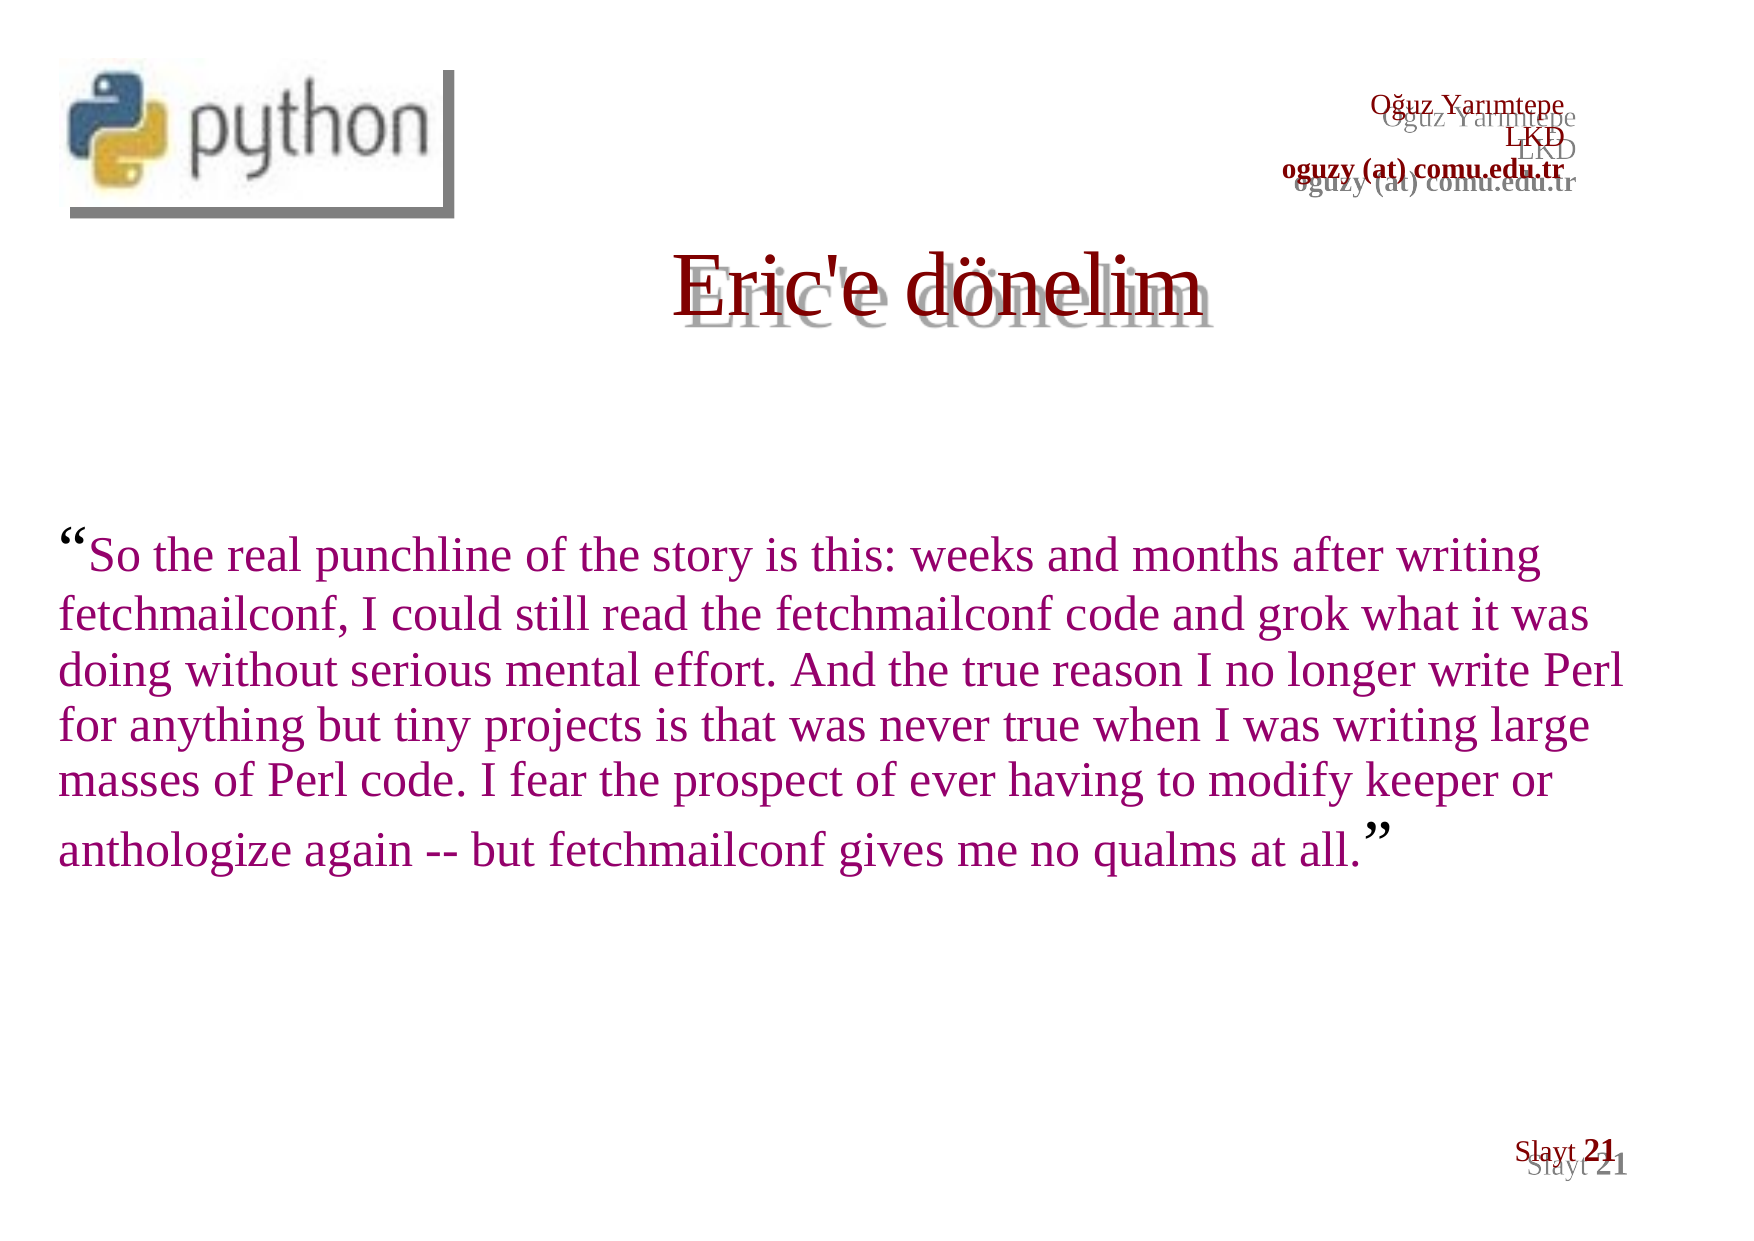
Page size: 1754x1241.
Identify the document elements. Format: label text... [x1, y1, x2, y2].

picture [59, 58, 443, 207]
title Eric'e dönelim [194, 214, 1684, 355]
subtitle “So the real punchline of the story is this: weeks and months after writing fetchmailconf, I could still read the fetchmailconf code and grok what it was doing without serious mental effort. And the true reason I no longer write Perl for anything but tiny projects is that was never true when I was writing large masses of Perl code. I fear the prospect of ever having to modify keeper or anthologize again -- but fetchmailconf gives me no qualms at all.” [59, 360, 1695, 1034]
